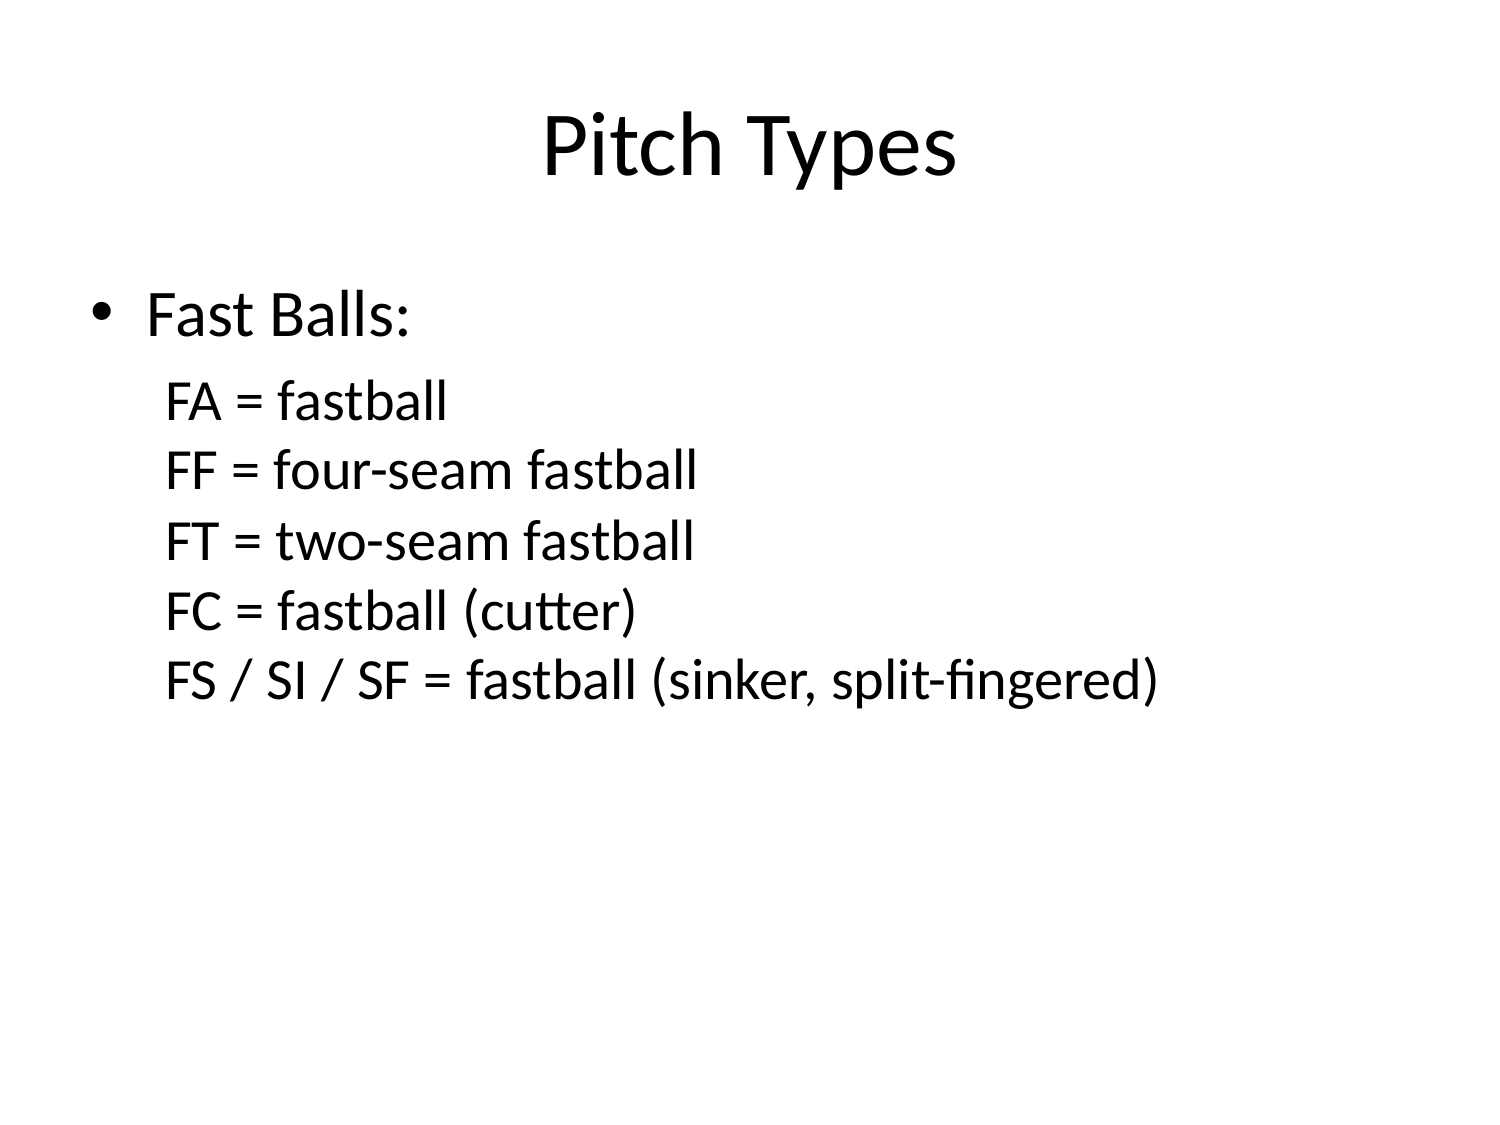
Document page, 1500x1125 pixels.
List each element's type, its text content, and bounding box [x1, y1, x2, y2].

list Fast Balls: FA = fastball FF = four-seam fastball FT = two-seam fastball FC = fastball (cutter) FS / SI / SF = fastball (sinker, split-fingered) [75, 262, 1425, 1005]
title Pitch Types [75, 45, 1425, 233]
